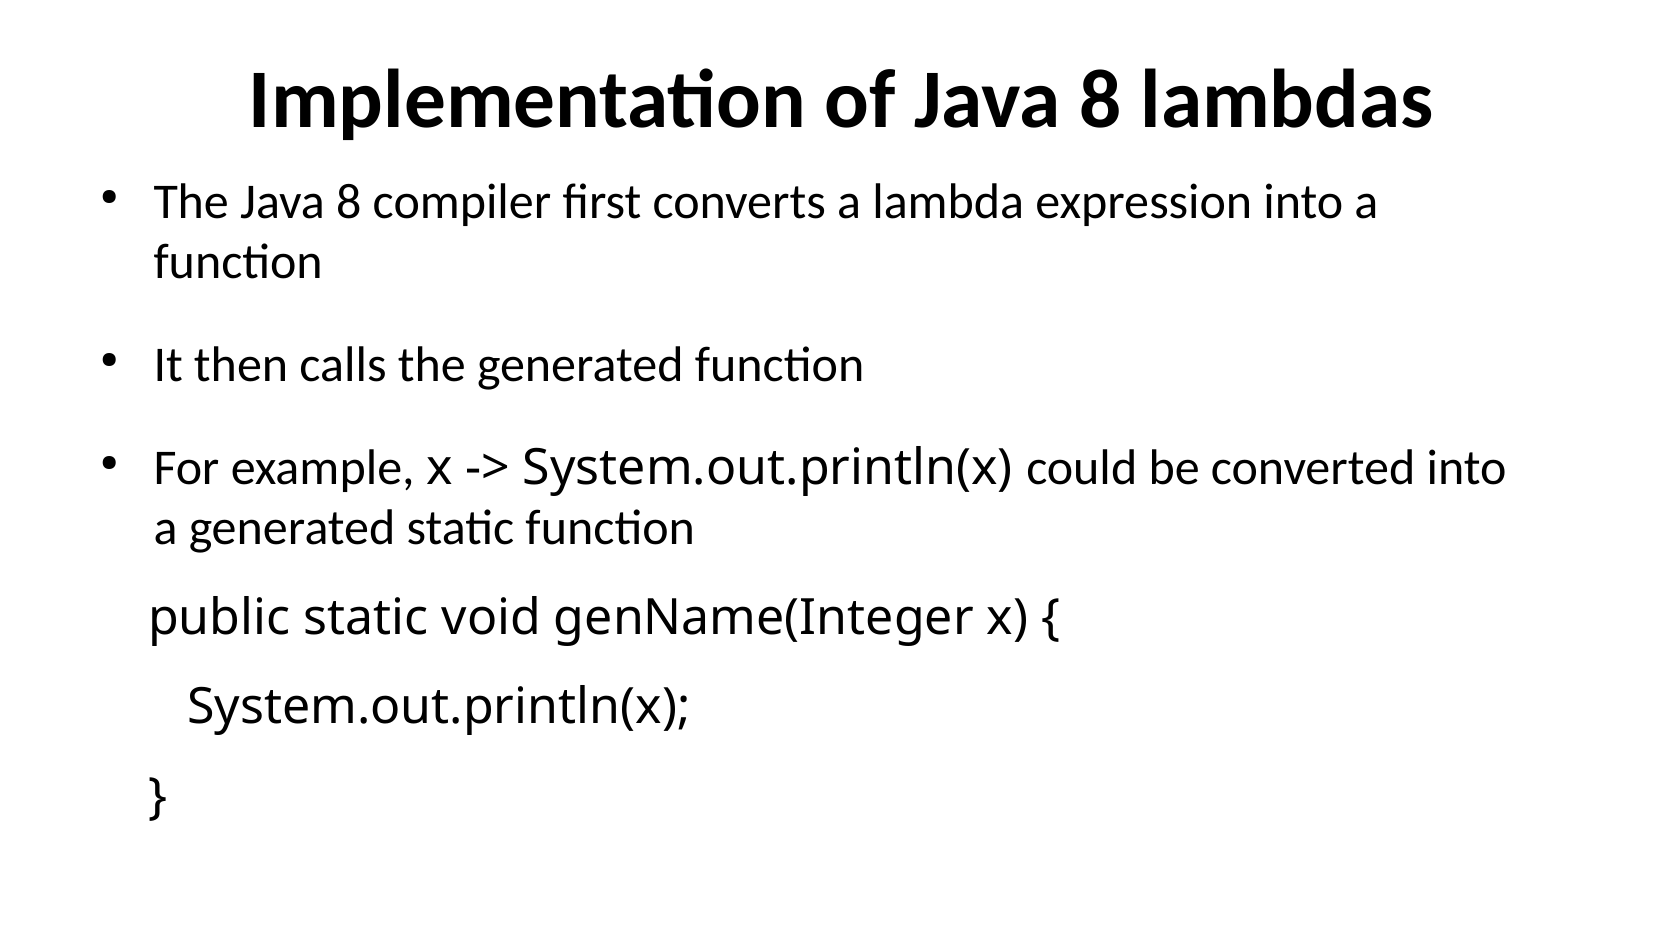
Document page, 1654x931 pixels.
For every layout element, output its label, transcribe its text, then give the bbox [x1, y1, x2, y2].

title Implementation of Java 8 lambdas [82, 37, 1571, 147]
list The Java 8 compiler first converts a lambda expression into a function It then calls the generated function For example, x -> System.out.println(x) could be converted into a generated static function public static void genName(Integer x) { System.out.println(x); } [82, 168, 1538, 889]
